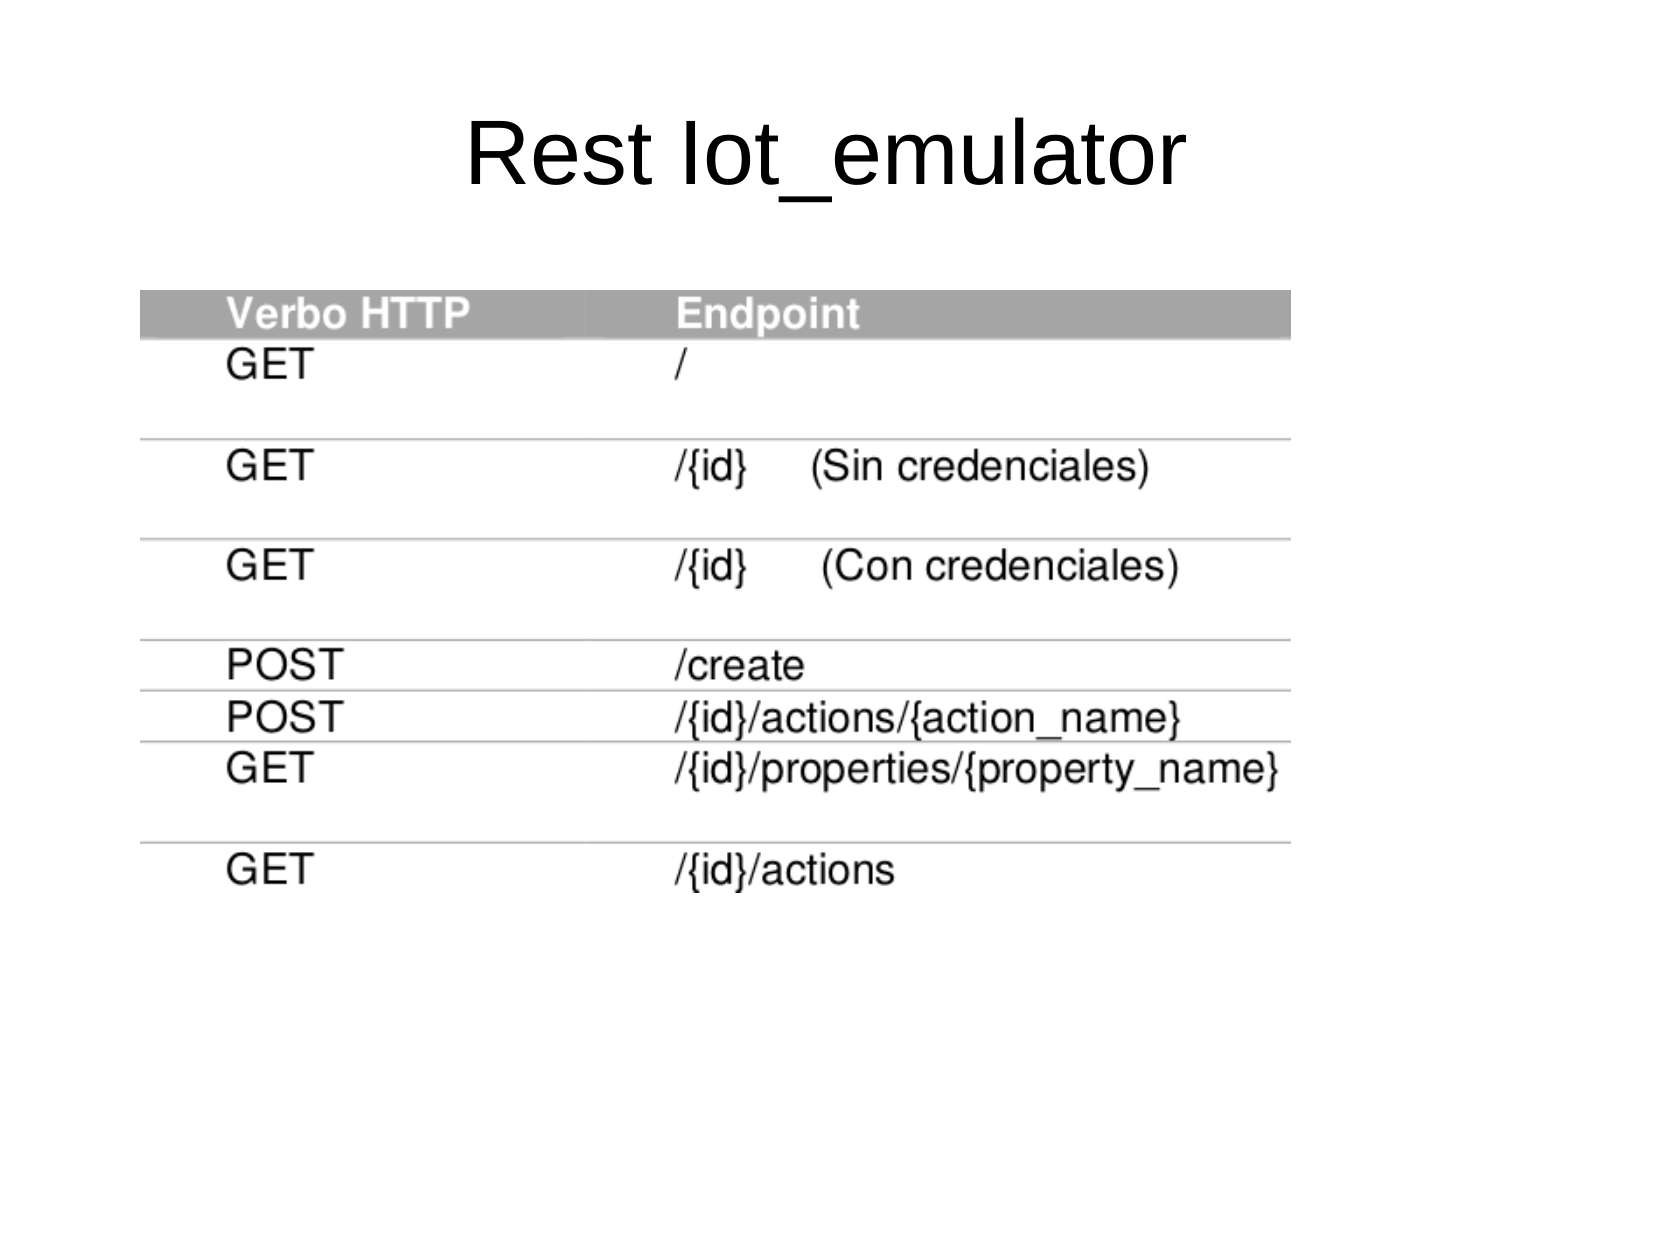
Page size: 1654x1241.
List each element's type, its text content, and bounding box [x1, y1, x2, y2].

picture [140, 290, 1291, 893]
title Rest Iot_emulator [82, 49, 1571, 257]
